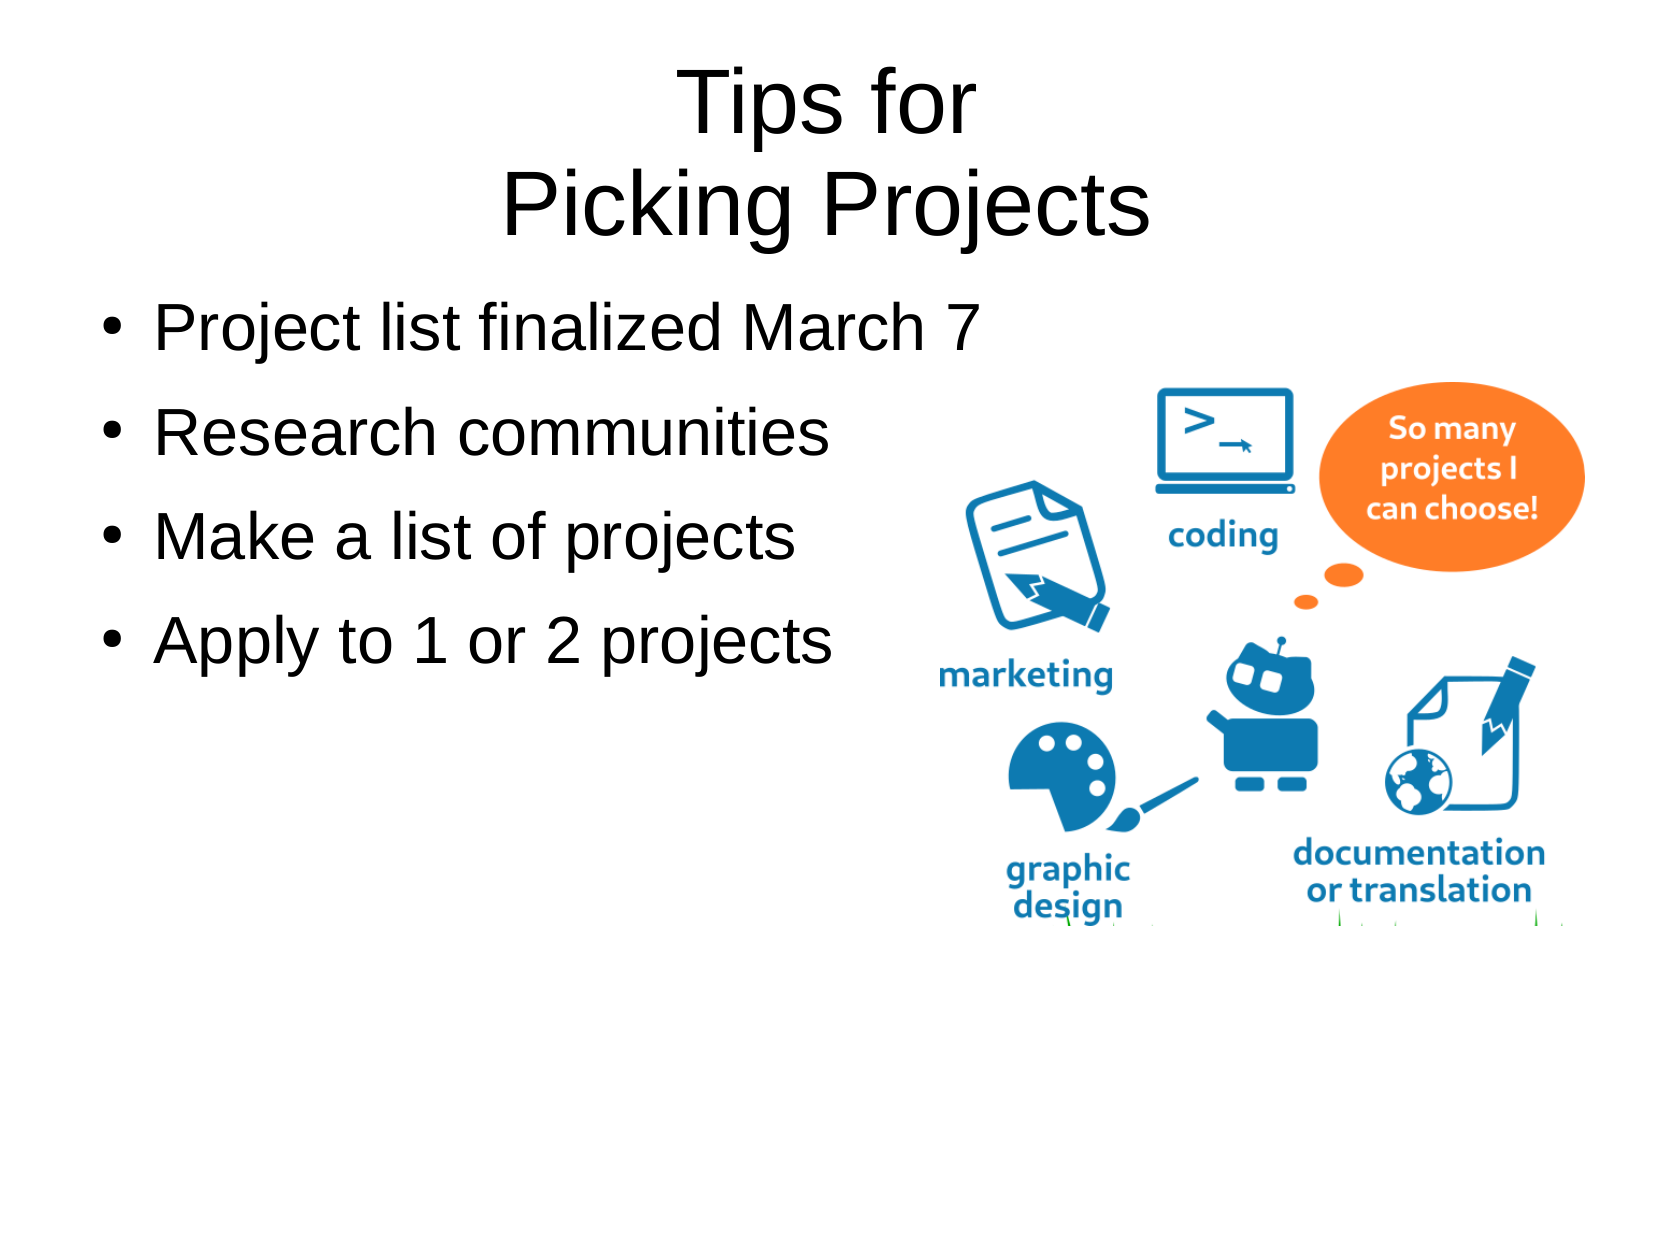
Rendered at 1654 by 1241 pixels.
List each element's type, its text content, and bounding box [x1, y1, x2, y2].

picture [1087, 903, 1095, 914]
title Tips for Picking Projects [82, 49, 1571, 257]
picture [940, 382, 1585, 926]
list Project list finalized March 7 Research communities Make a list of projects Apply to 1 or 2 projects [82, 290, 1006, 1081]
